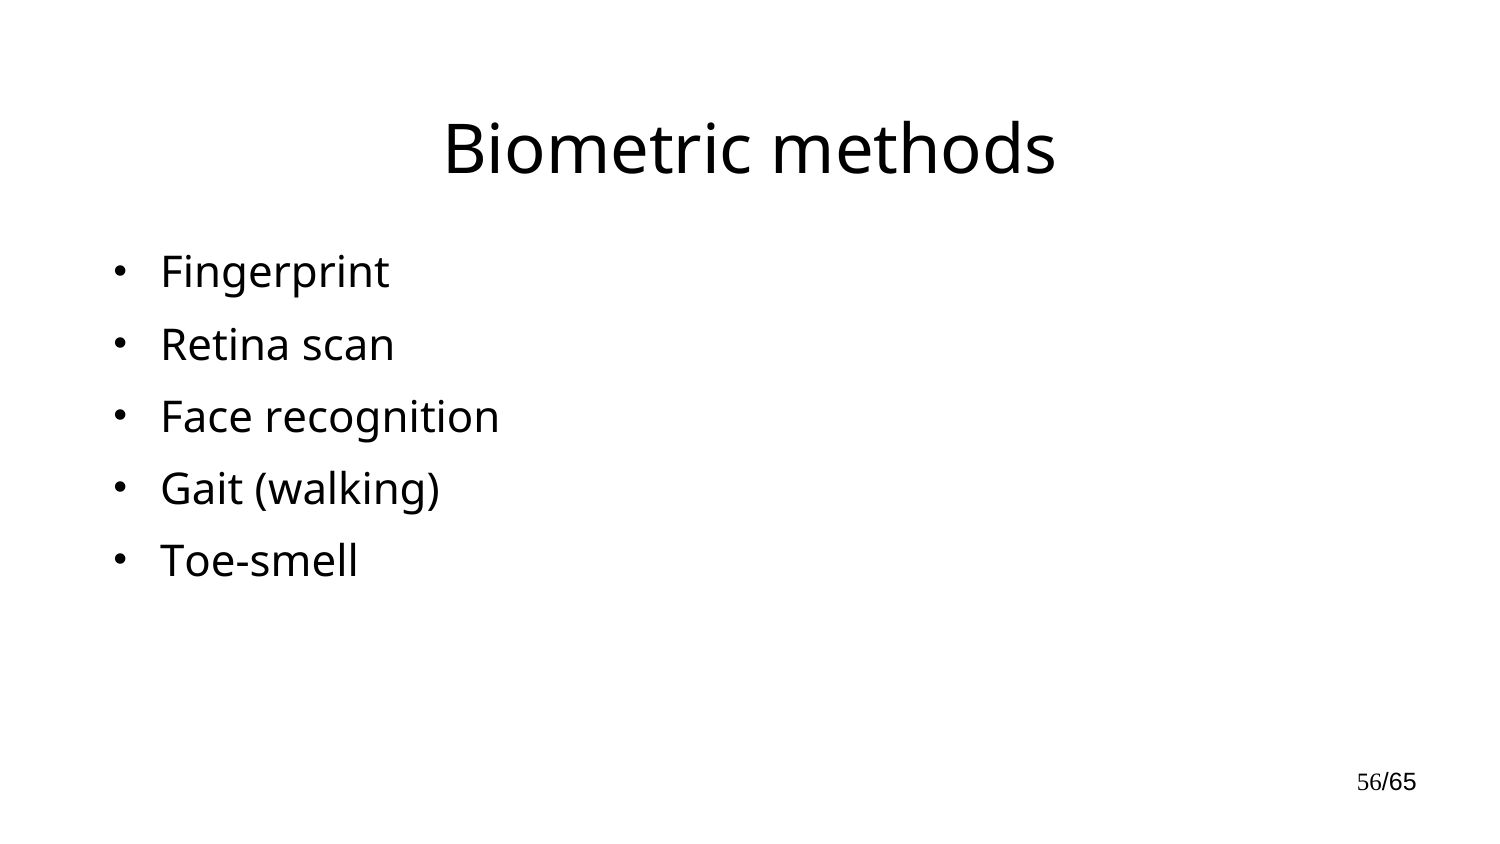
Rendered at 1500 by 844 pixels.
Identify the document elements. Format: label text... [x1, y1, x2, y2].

title Biometric methods [112, 74, 1388, 216]
list Fingerprint Retina scan Face recognition Gait (walking) Toe-smell [112, 243, 1388, 751]
